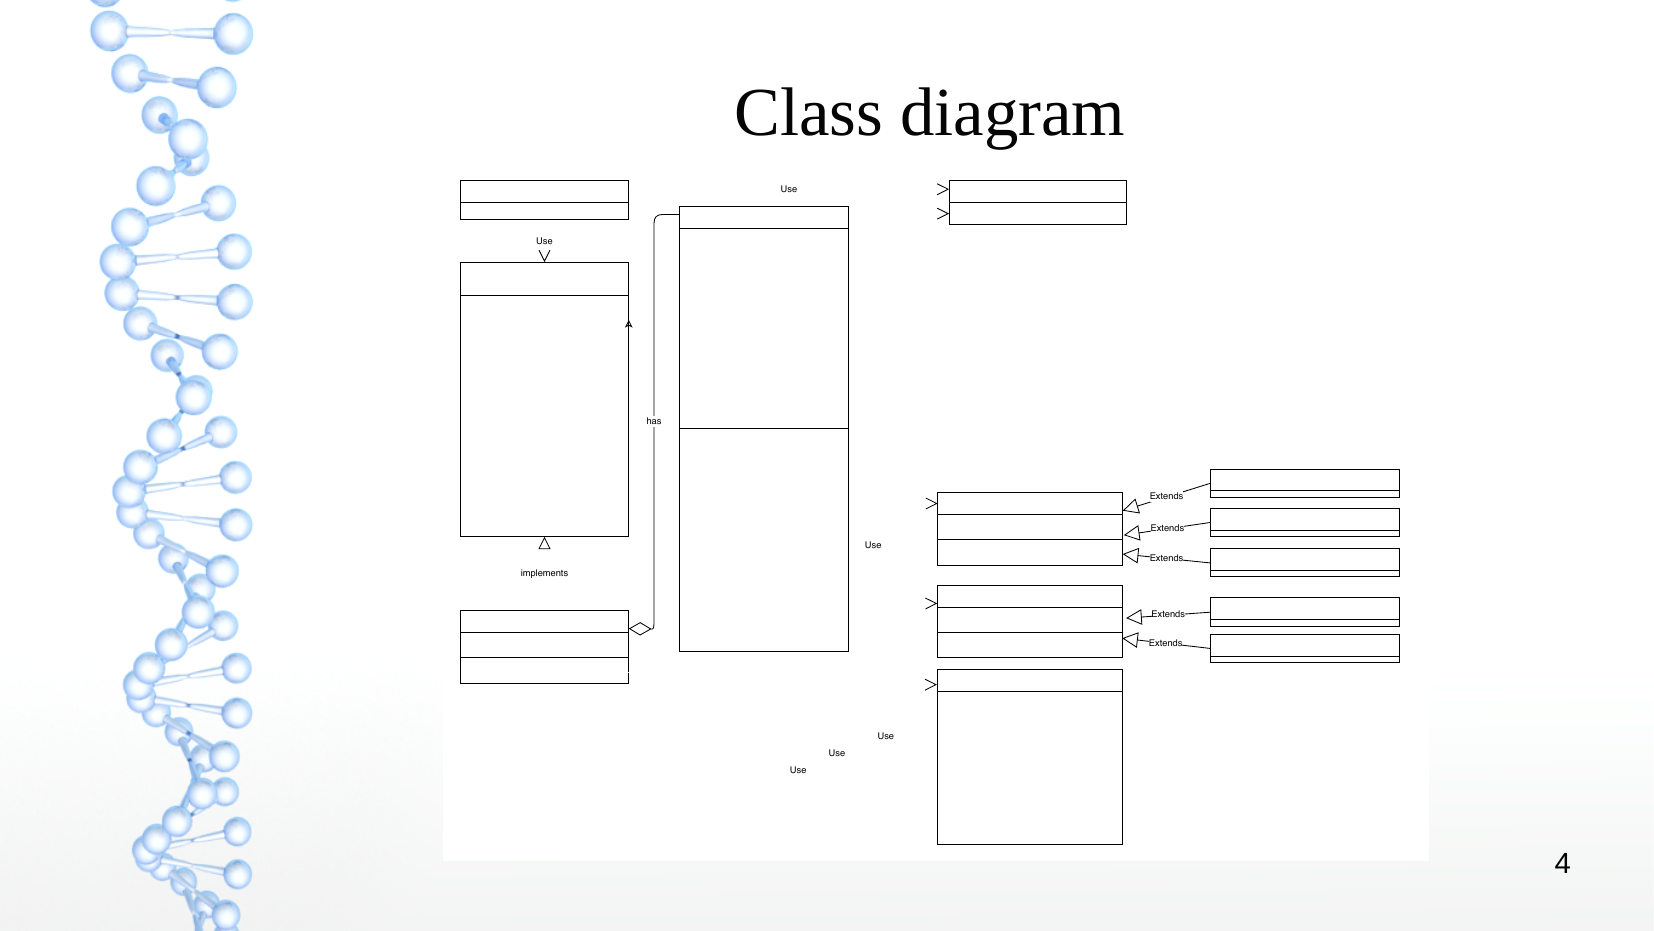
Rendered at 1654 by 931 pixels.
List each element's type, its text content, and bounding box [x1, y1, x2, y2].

picture [0, 0, 1654, 931]
title Class diagram [265, 35, 1595, 189]
